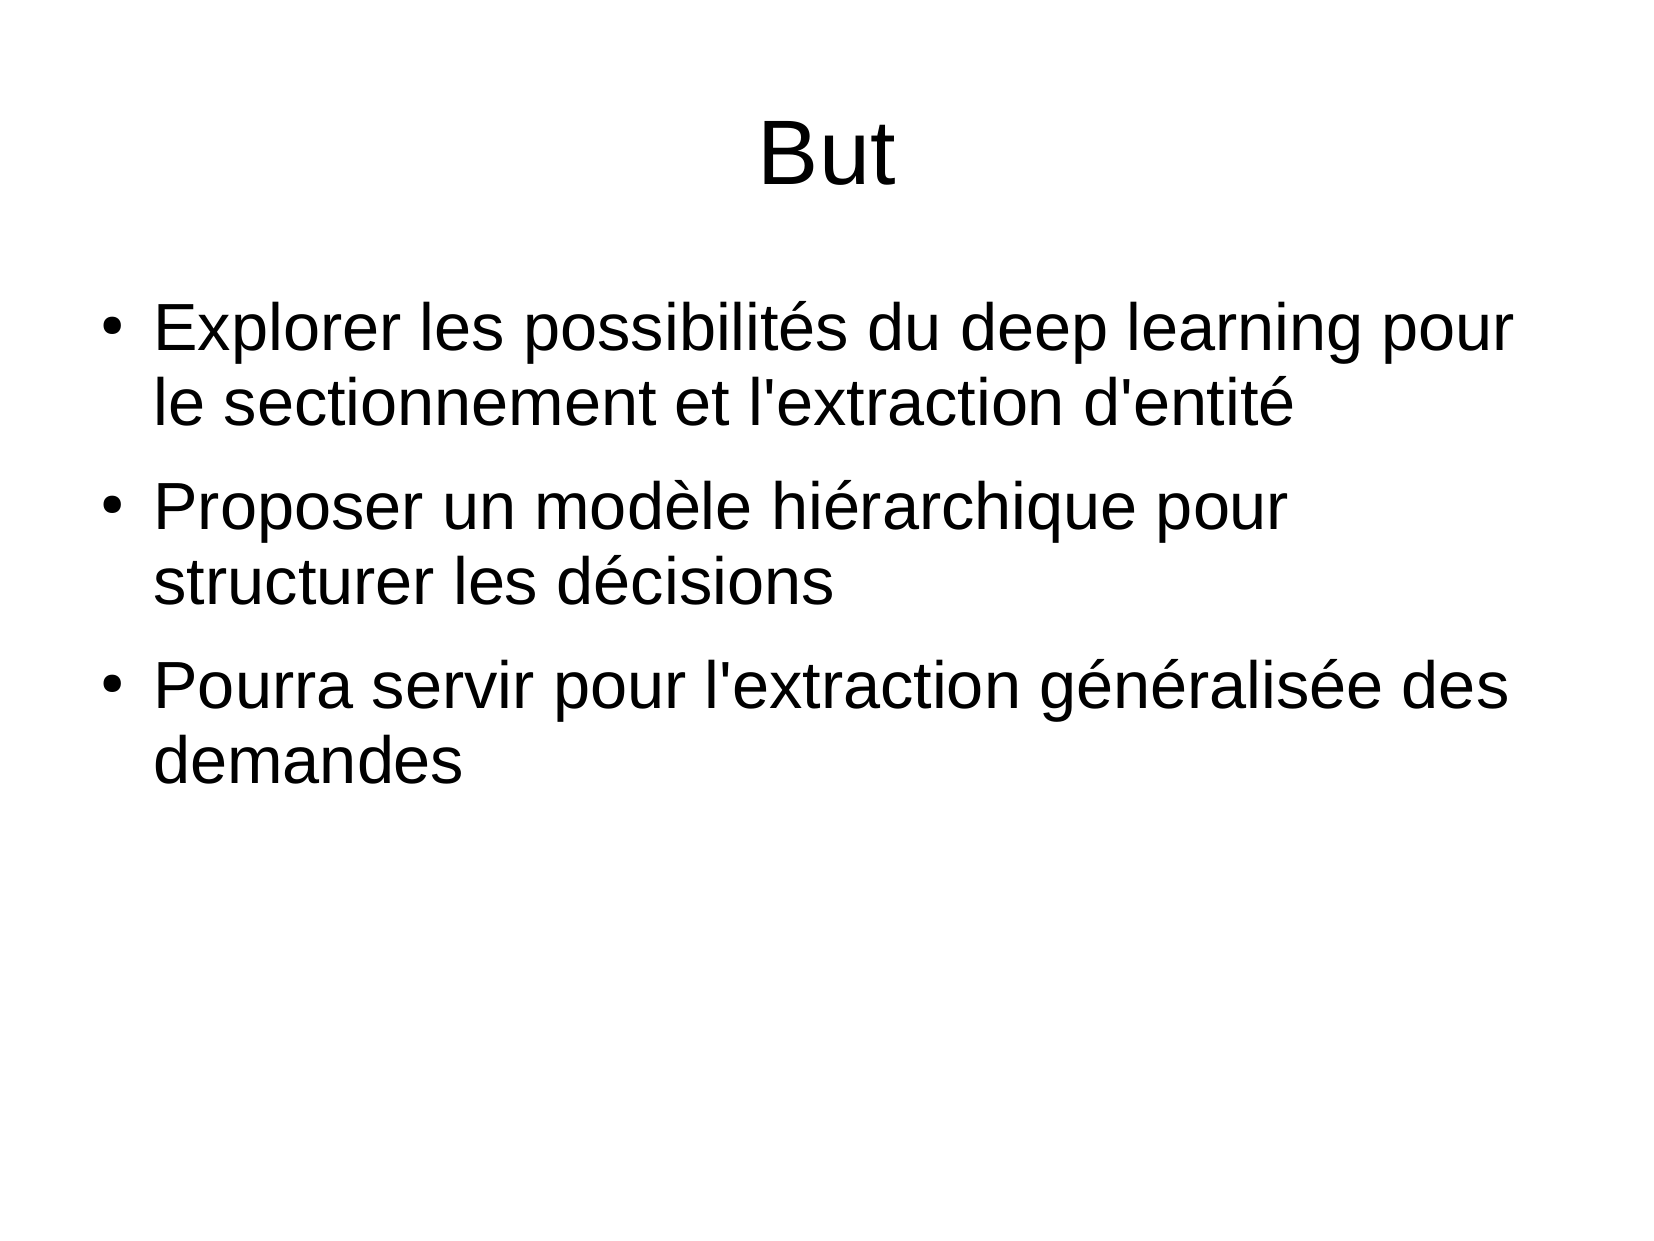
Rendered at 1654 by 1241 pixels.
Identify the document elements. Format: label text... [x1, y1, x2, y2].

list Explorer les possibilités du deep learning pour le sectionnement et l'extraction d'entité Proposer un modèle hiérarchique pour structurer les décisions Pourra servir pour l'extraction généralisée des demandes [82, 290, 1571, 1010]
title But [82, 49, 1571, 257]
